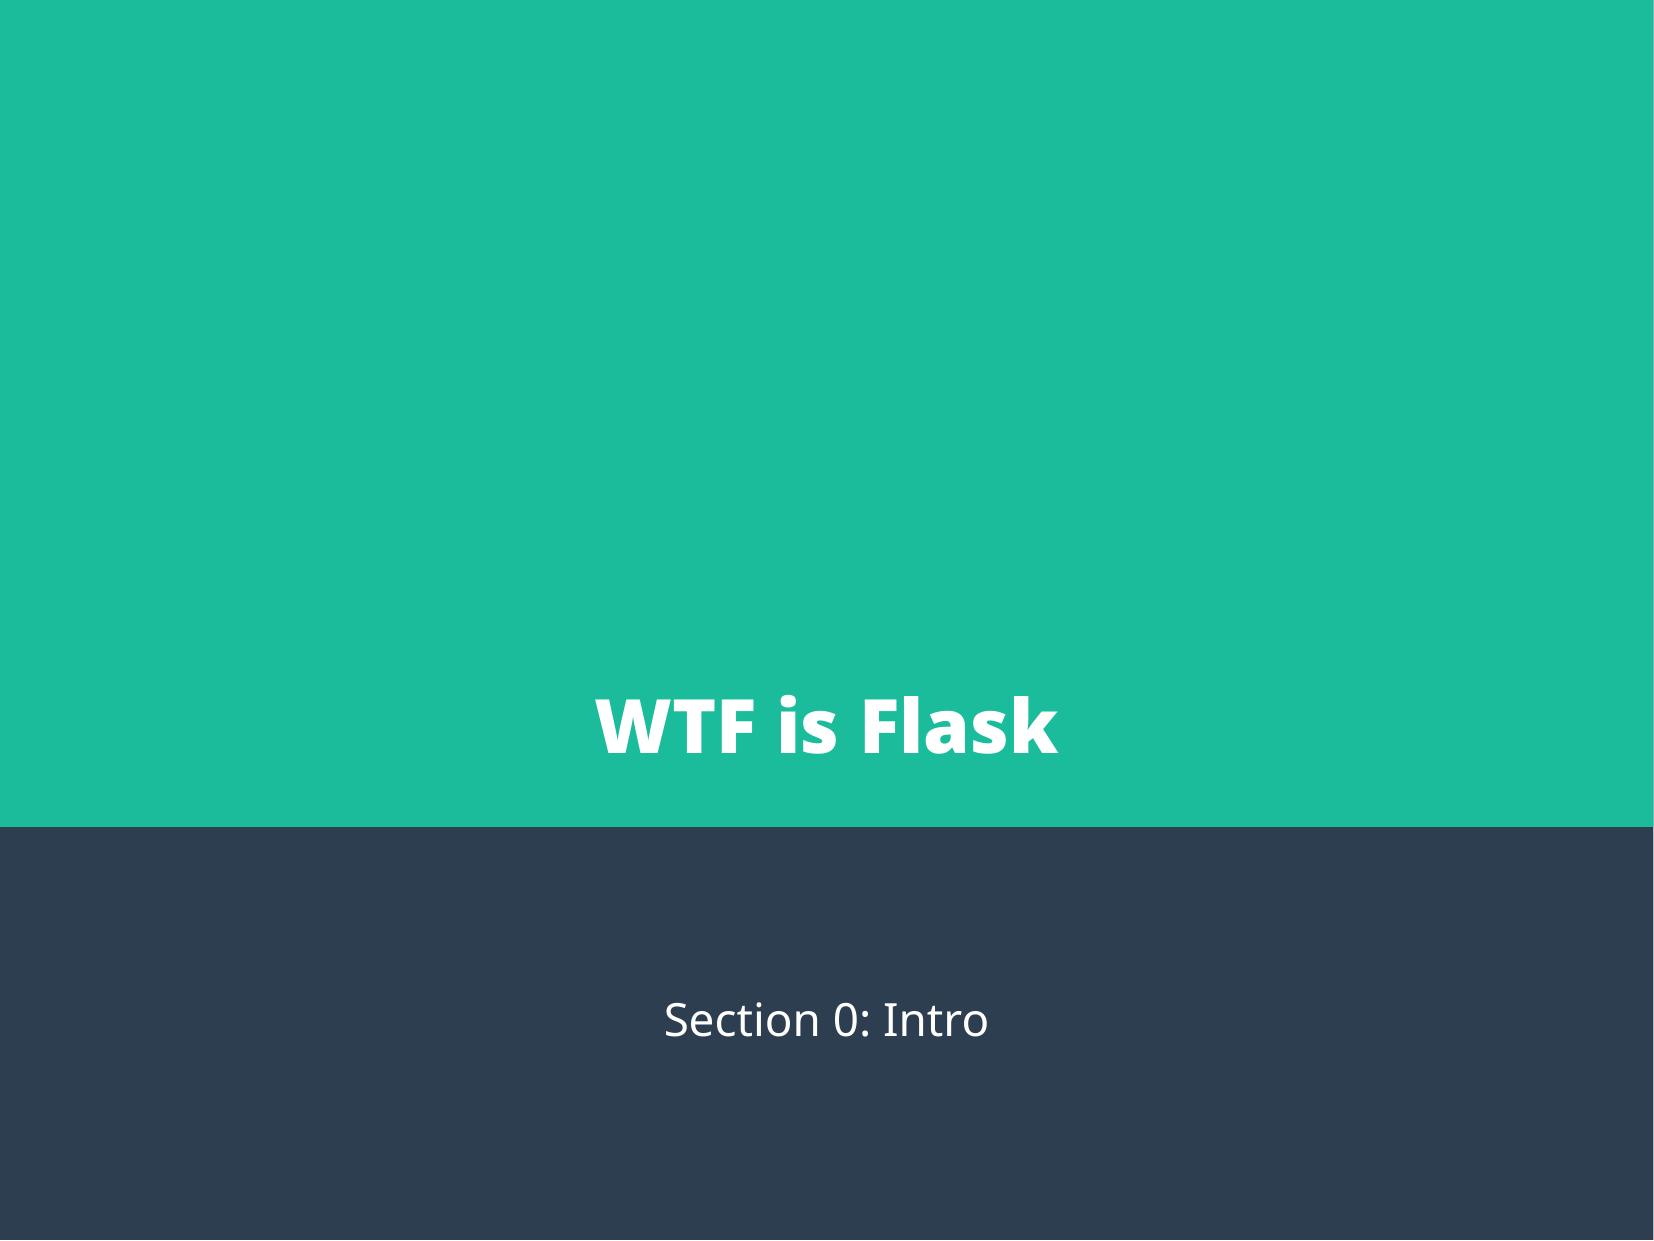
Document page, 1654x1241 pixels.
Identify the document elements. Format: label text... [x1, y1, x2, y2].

title WTF is Flask [59, 620, 1595, 778]
subtitle Section 0: Intro [59, 856, 1595, 1182]
